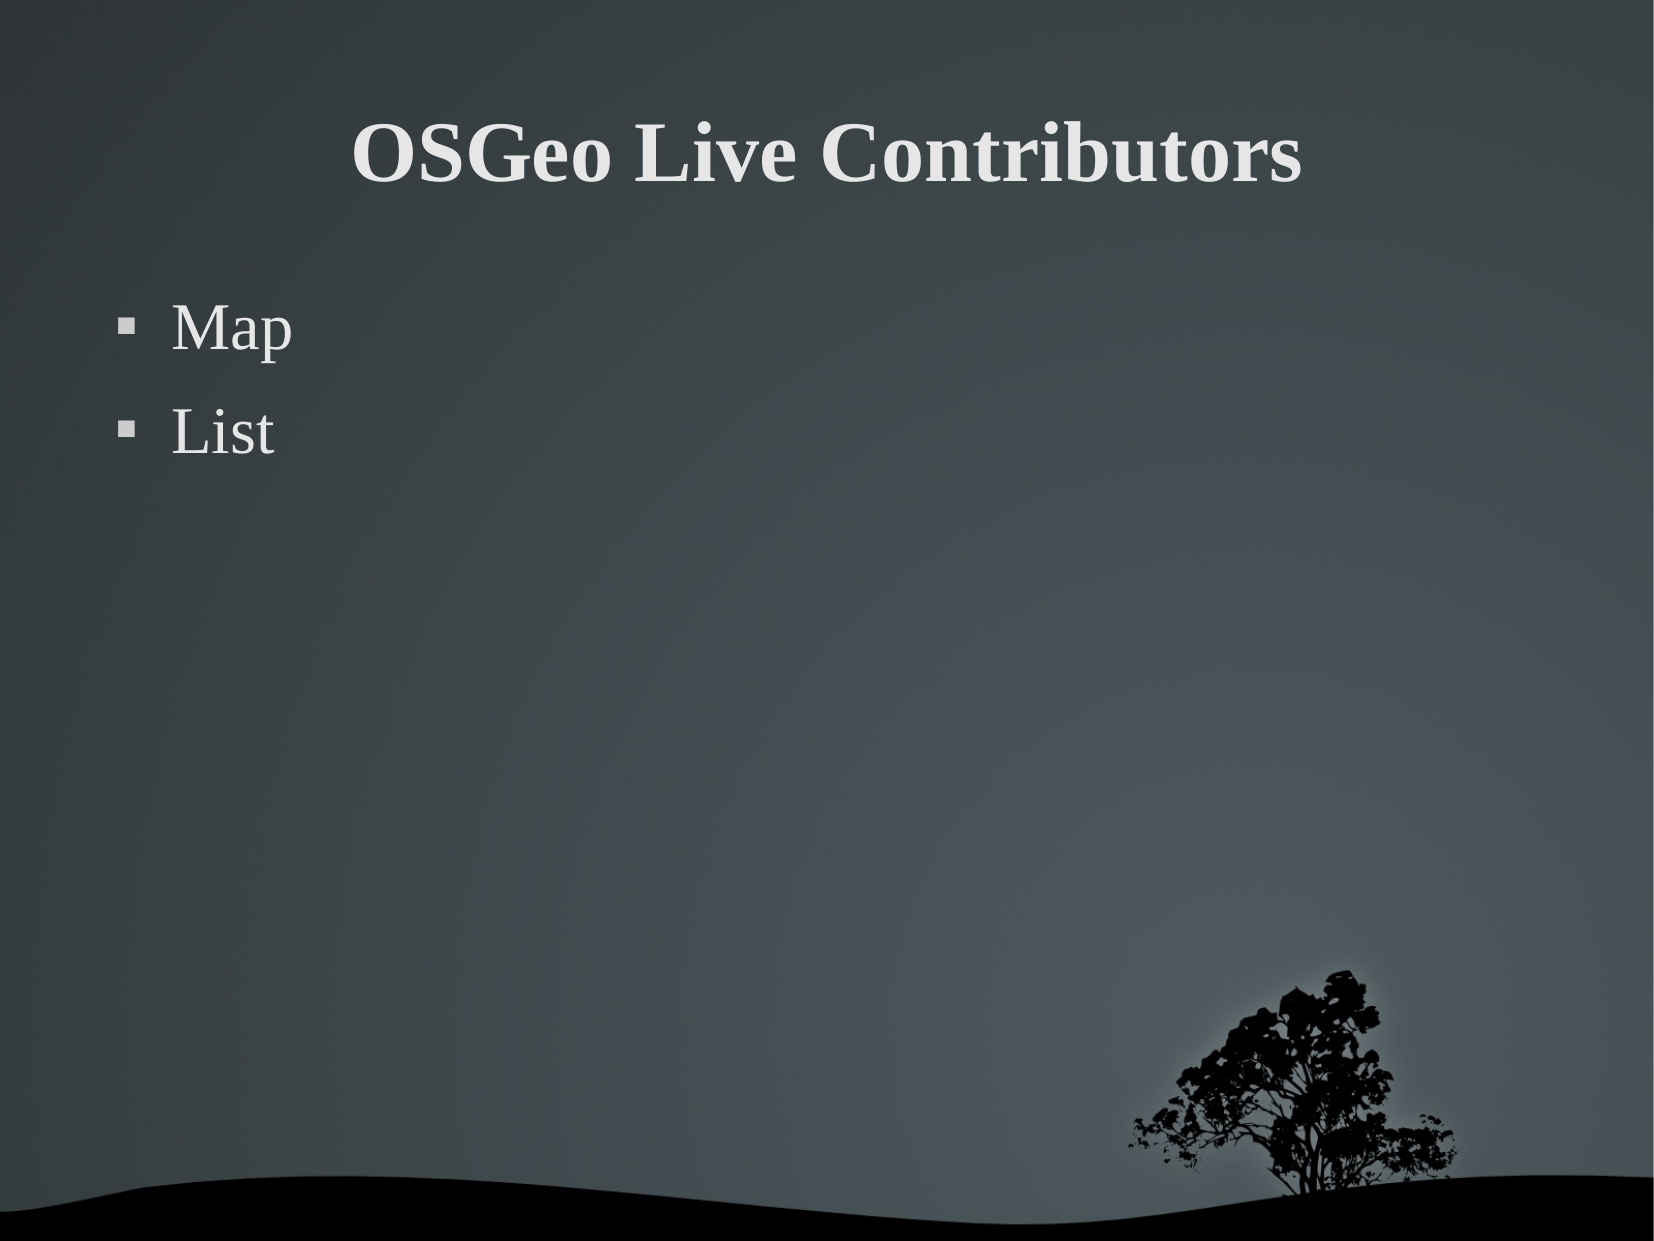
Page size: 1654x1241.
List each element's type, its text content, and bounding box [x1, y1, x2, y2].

title OSGeo Live Contributors [82, 49, 1571, 257]
picture [0, 0, 1654, 1241]
list Map List [82, 290, 1571, 1109]
